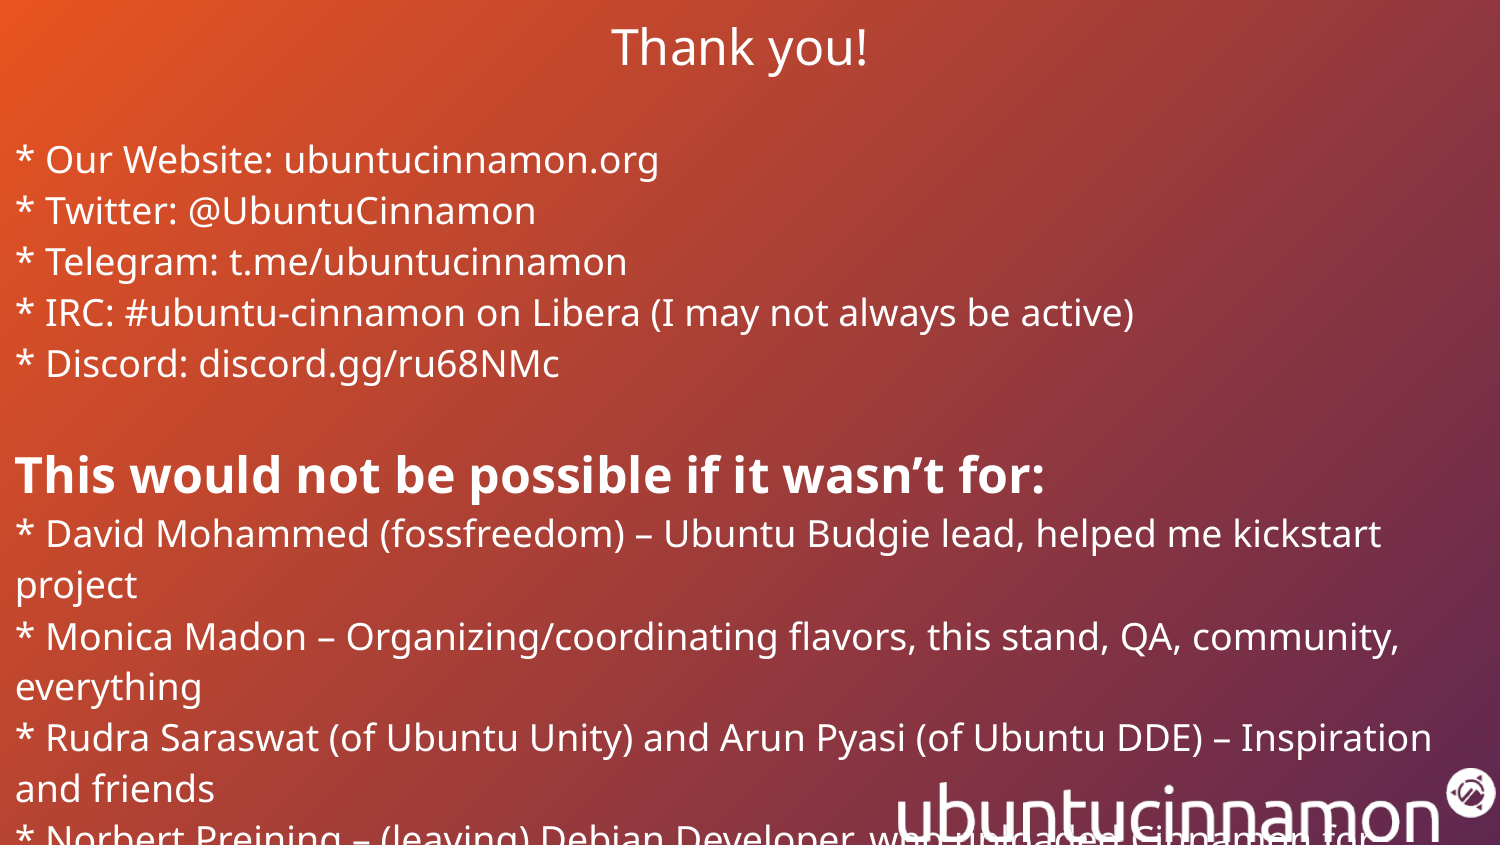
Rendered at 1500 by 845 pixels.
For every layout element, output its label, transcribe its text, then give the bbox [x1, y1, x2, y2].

title Thank you! [583, 0, 1500, 75]
picture [862, 768, 1496, 842]
text_box * Our Website: ubuntucinnamon.org * Twitter: @UbuntuCinnamon * Telegram: t.me/ubuntucinnamon * IRC: #ubuntu-cinnamon on Libera (I may not always be active) * Discord: discord.gg/ru68NMc This would not be possible if it wasn’t for: * David Mohammed (fossfreedom) – Ubuntu Budgie lead, helped me kickstart project * Monica Madon – Organizing/coordinating flavors, this stand, QA, community, everything * Rudra Saraswat (of Ubuntu Unity) and Arun Pyasi (of Ubuntu DDE) – Inspiration and friends * Norbert Preining – (leaving) Debian Developer, who uploaded Cinnamon for Debian * Christoph Martin – Current Debian Developer for Cinnamon packages * You! [0, 75, 1500, 777]
